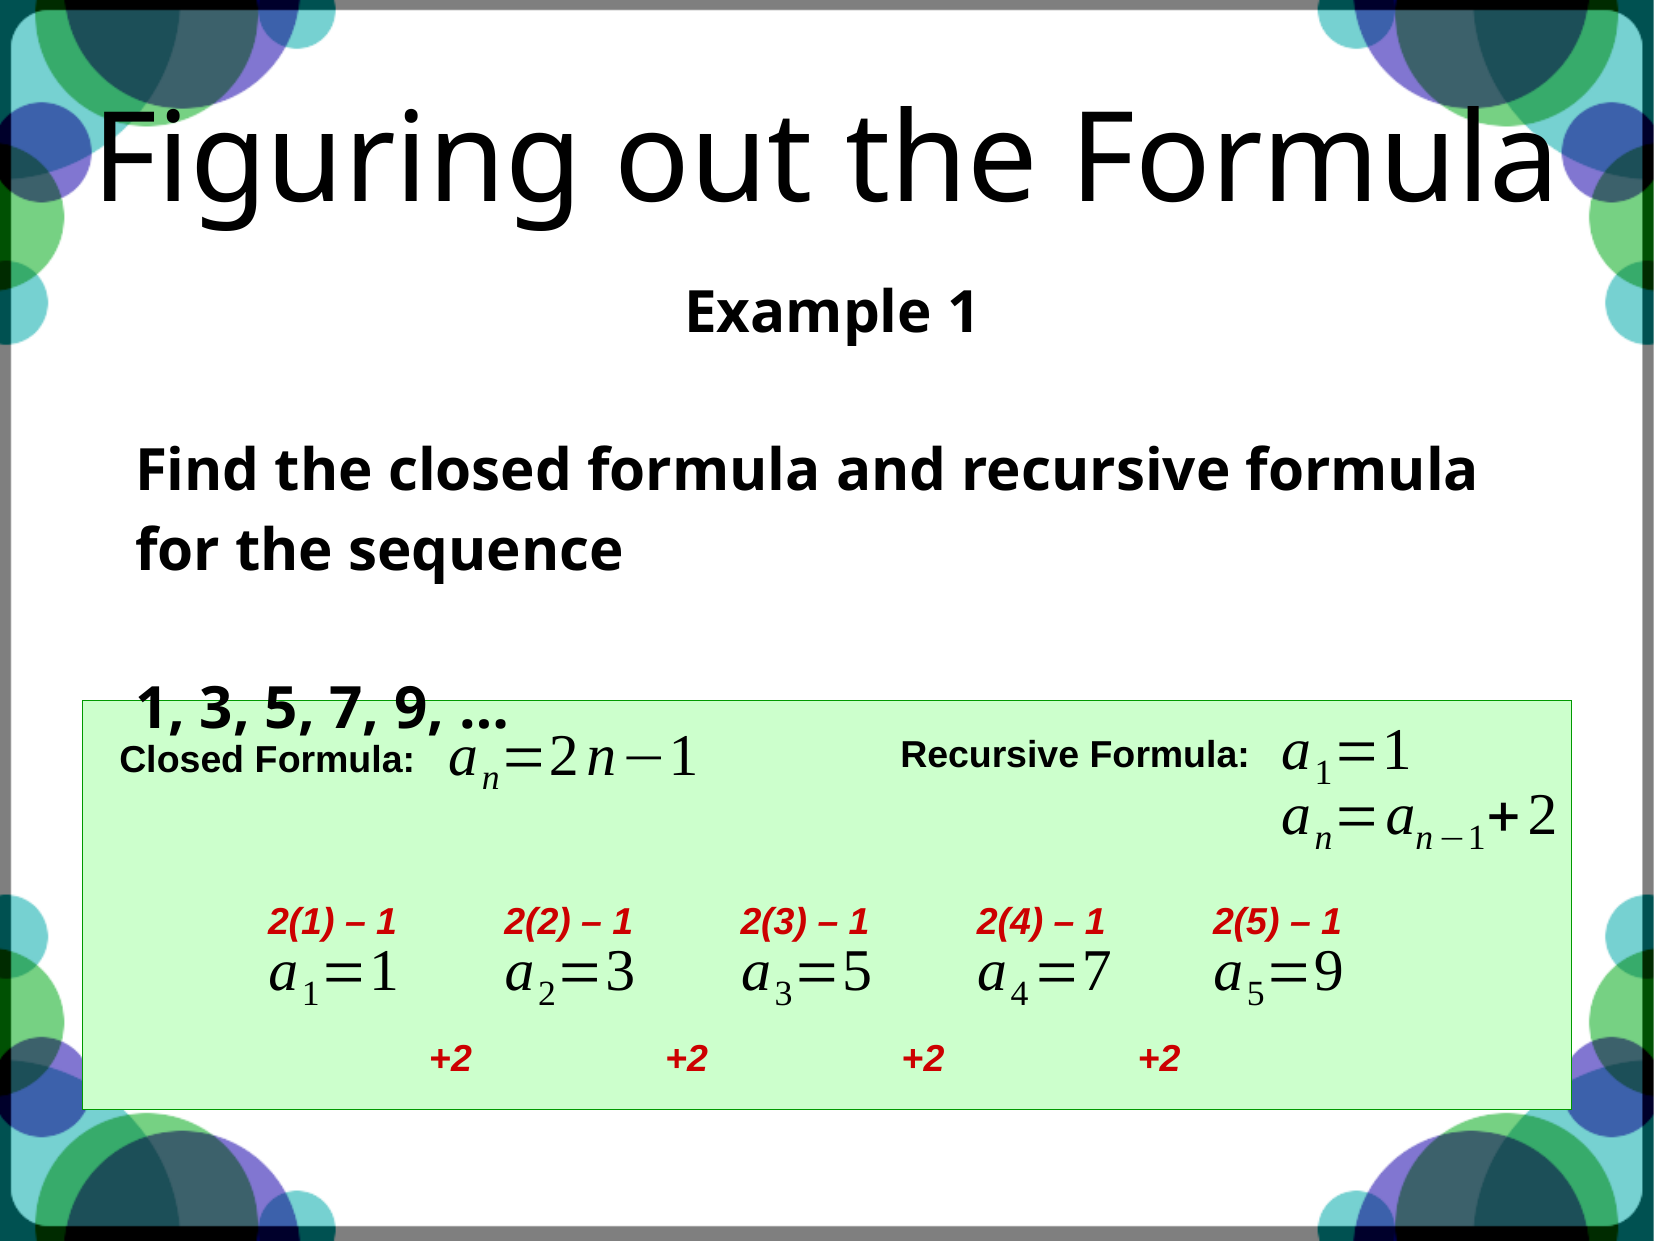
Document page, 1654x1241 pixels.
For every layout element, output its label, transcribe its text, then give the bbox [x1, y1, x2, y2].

title Figuring out the Formula [82, 49, 1571, 257]
chart [1198, 951, 1361, 1013]
text_box 2(2) – 1 [485, 893, 653, 951]
text_box 2(5) – 1 [1194, 893, 1361, 951]
text_box +2 [1075, 1030, 1243, 1088]
text_box Closed Formula: [104, 731, 485, 788]
text_box Recursive Formula: [885, 726, 1267, 784]
text_box [82, 700, 1572, 1110]
text_box 2(1) – 1 [249, 893, 416, 951]
text_box +2 [839, 1030, 1007, 1088]
chart [253, 951, 414, 1013]
text_box +2 [603, 1030, 770, 1088]
text_box Example 1 Find the closed formula and recursive formula for the sequence 1, 3, 5, 7, 9, … [135, 270, 1531, 662]
text_box [404, 700, 417, 707]
chart [725, 951, 889, 1013]
chart [489, 951, 652, 1013]
picture [0, 0, 1654, 1241]
text_box +2 [367, 1030, 534, 1088]
chart [433, 723, 714, 798]
chart [1266, 717, 1571, 858]
chart [962, 938, 1127, 1013]
text_box 2(4) – 1 [957, 893, 1125, 951]
text_box 2(3) – 1 [721, 893, 889, 951]
